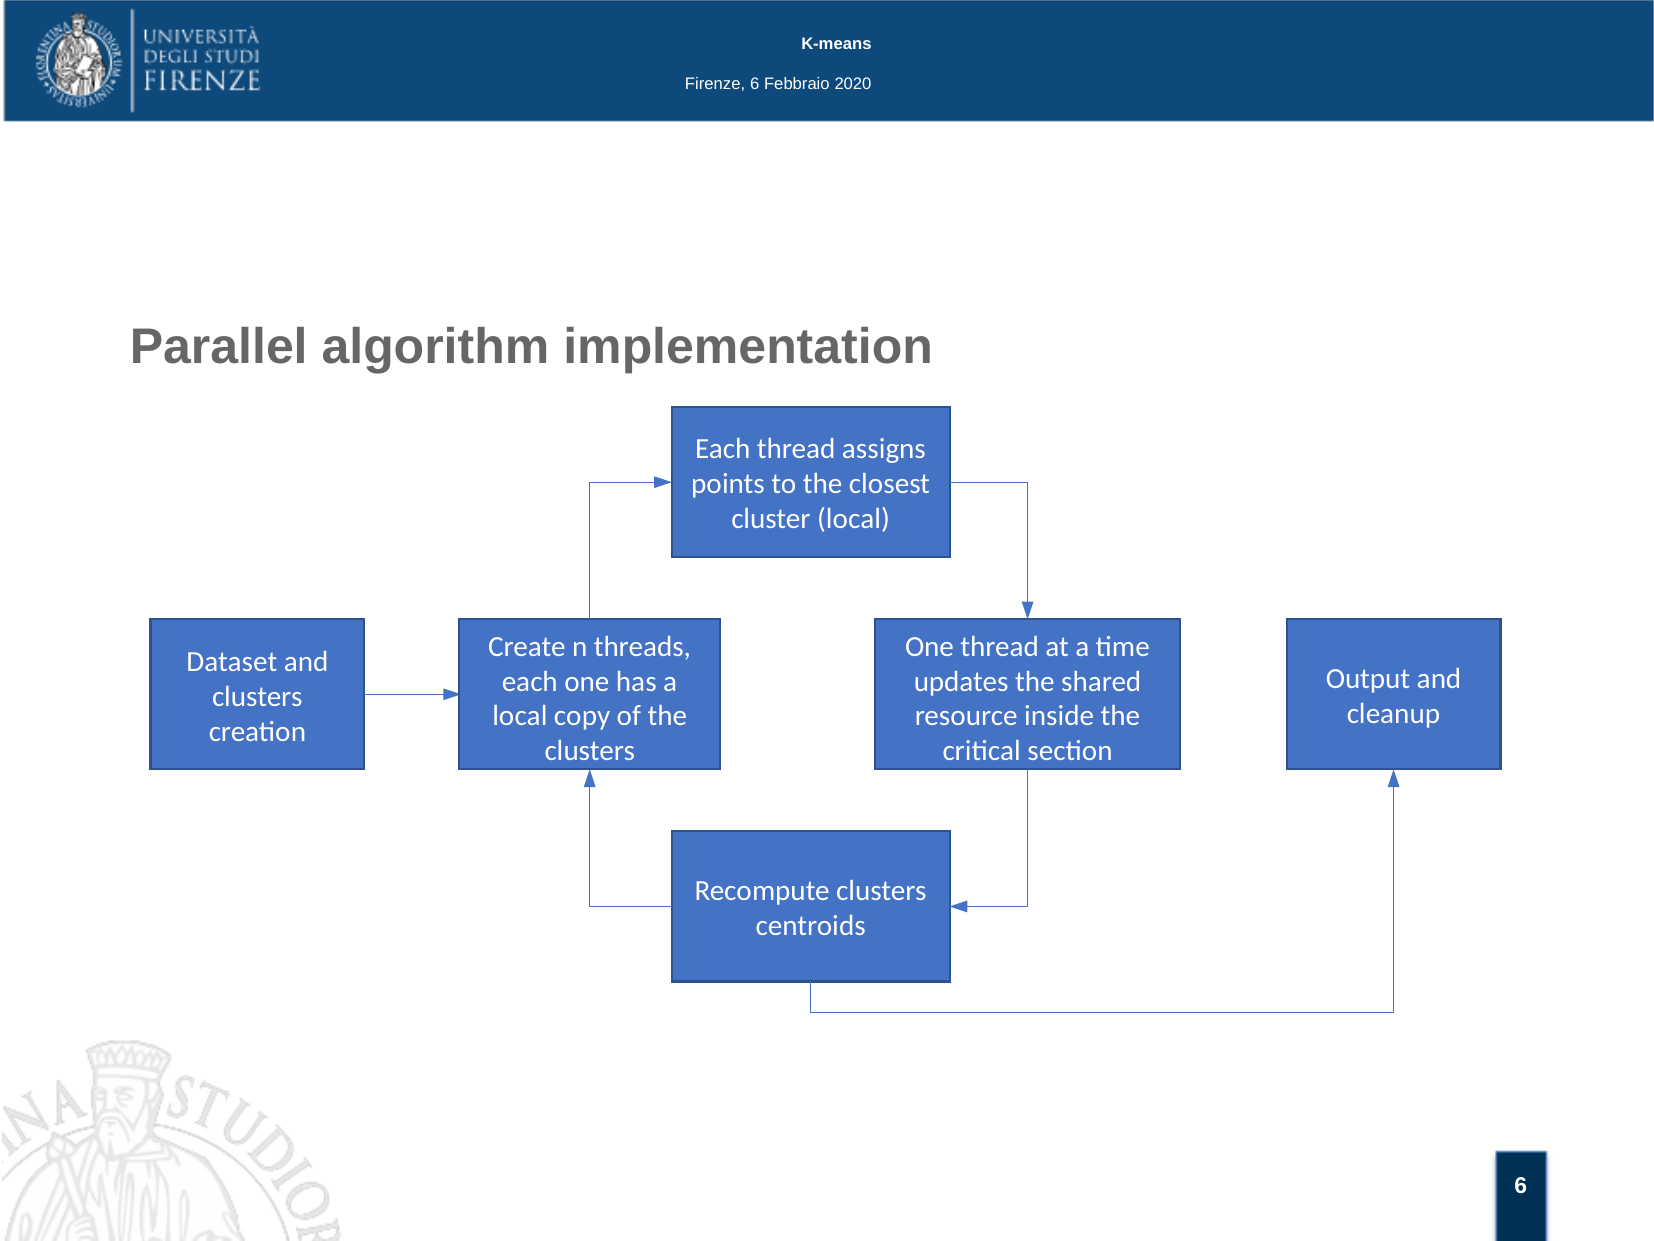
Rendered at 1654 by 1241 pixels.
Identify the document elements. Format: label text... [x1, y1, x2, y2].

text_box One thread at a time updates the shared resource inside the critical section [875, 619, 1180, 769]
text_box Create n threads, each one has a local copy of the clusters [459, 619, 720, 769]
text_box 6 [1505, 1160, 1536, 1208]
text_box Parallel algorithm implementation [129, 268, 1028, 389]
text_box K-means Firenze, 6 Febbraio 2020 [685, 24, 1548, 102]
text_box Output and cleanup [1287, 619, 1501, 769]
picture [2, 0, 1654, 1241]
text_box Each thread assigns points to the closest cluster (local) [672, 407, 950, 557]
text_box Recompute clusters centroids [672, 831, 950, 981]
text_box Dataset and clusters creation [150, 619, 364, 769]
